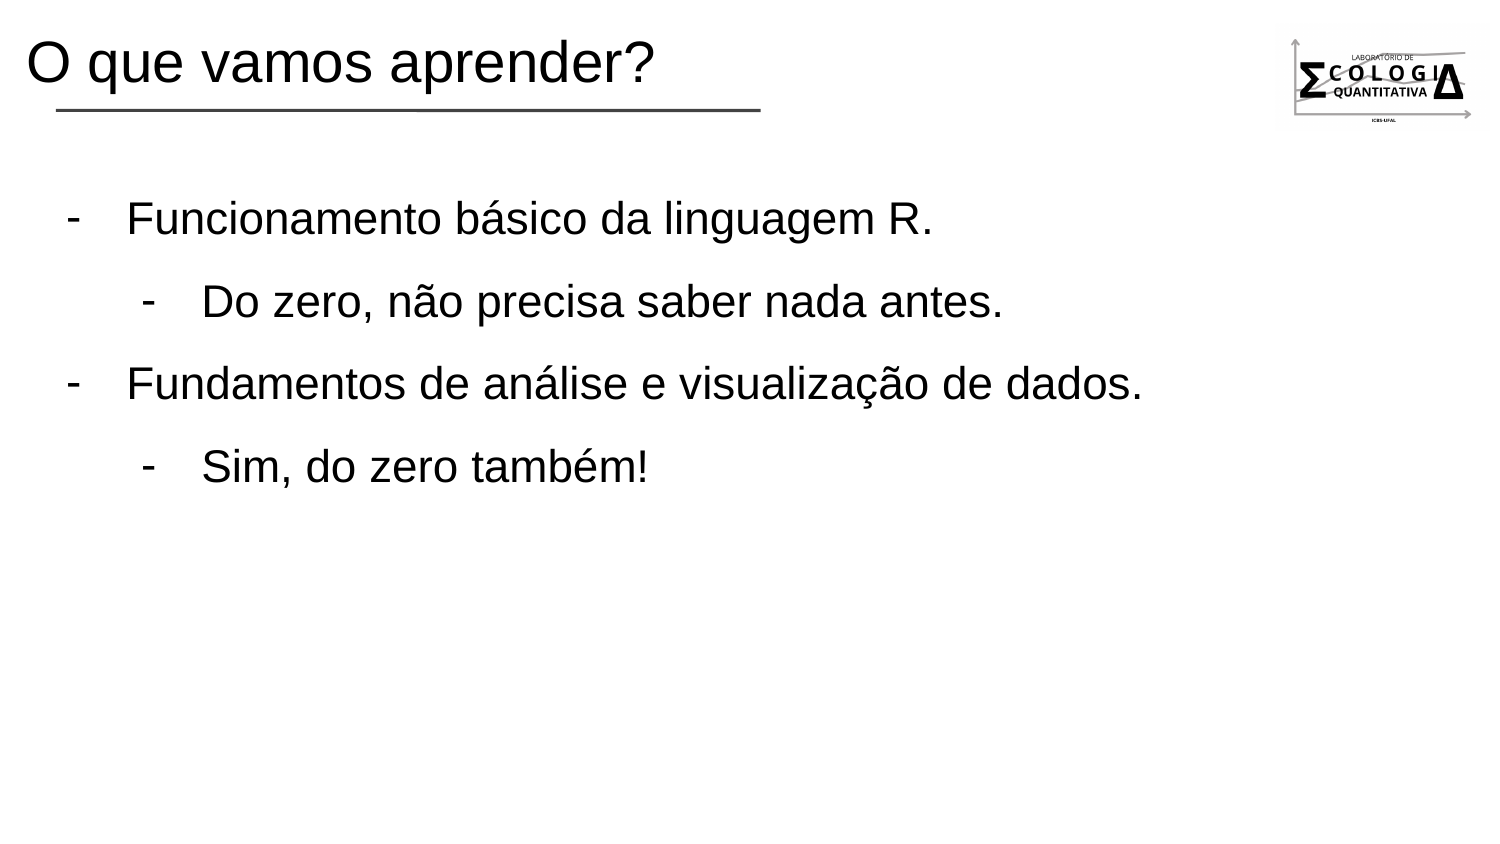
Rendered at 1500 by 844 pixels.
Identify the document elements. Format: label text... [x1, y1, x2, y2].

picture [1275, 23, 1490, 131]
text_box Funcionamento básico da linguagem R. Do zero, não precisa saber nada antes. Fundamentos de análise e visualização de dados. Sim, do zero também! [36, 146, 1427, 729]
text_box O que vamos aprender? [11, 9, 1210, 117]
